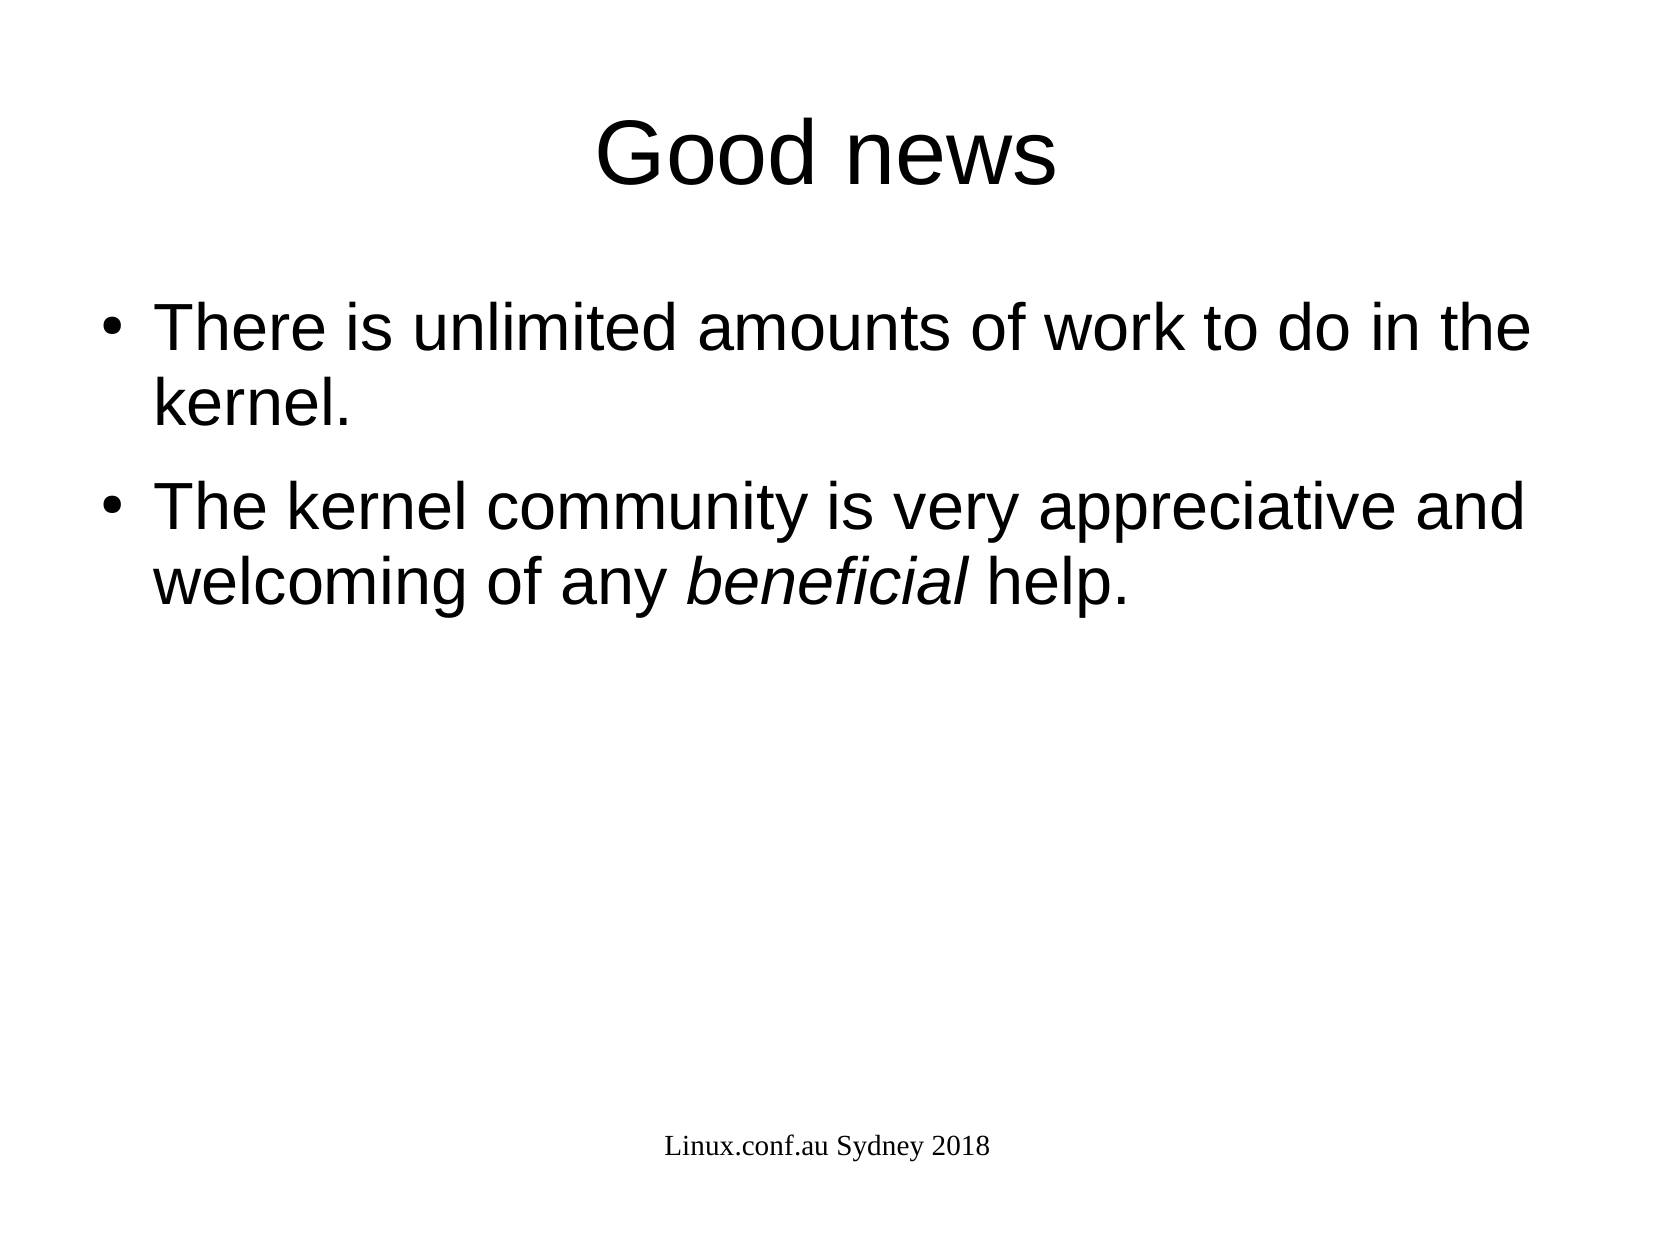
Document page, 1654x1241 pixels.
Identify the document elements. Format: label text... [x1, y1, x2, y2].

list There is unlimited amounts of work to do in the kernel. The kernel community is very appreciative and welcoming of any beneficial help. [82, 290, 1571, 1010]
title Good news [82, 49, 1571, 257]
